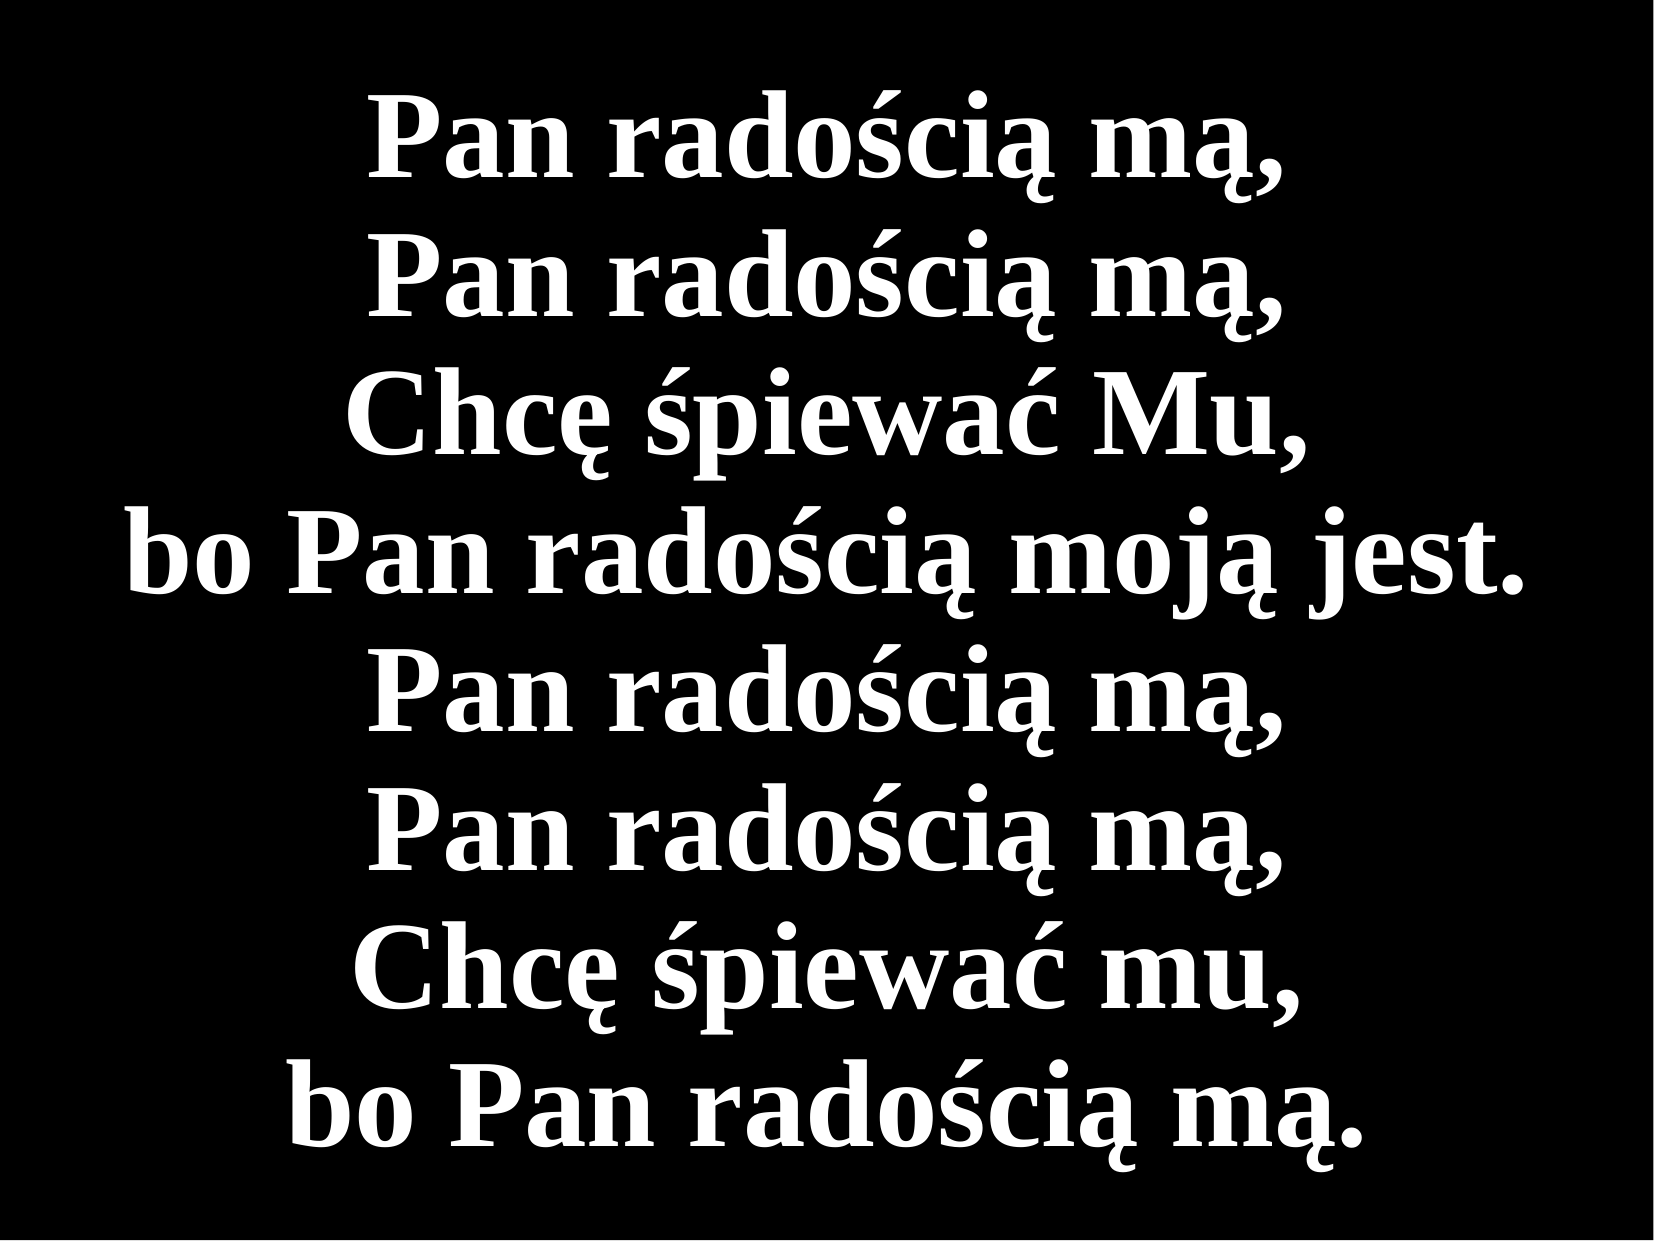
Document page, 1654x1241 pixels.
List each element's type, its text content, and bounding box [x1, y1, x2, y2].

title Pan radością mą, Pan radością mą, Chcę śpiewać Mu, bo Pan radością moją jest. Pan radością mą, Pan radością mą, Chcę śpiewać mu, bo Pan radością mą. [0, 0, 1654, 1241]
